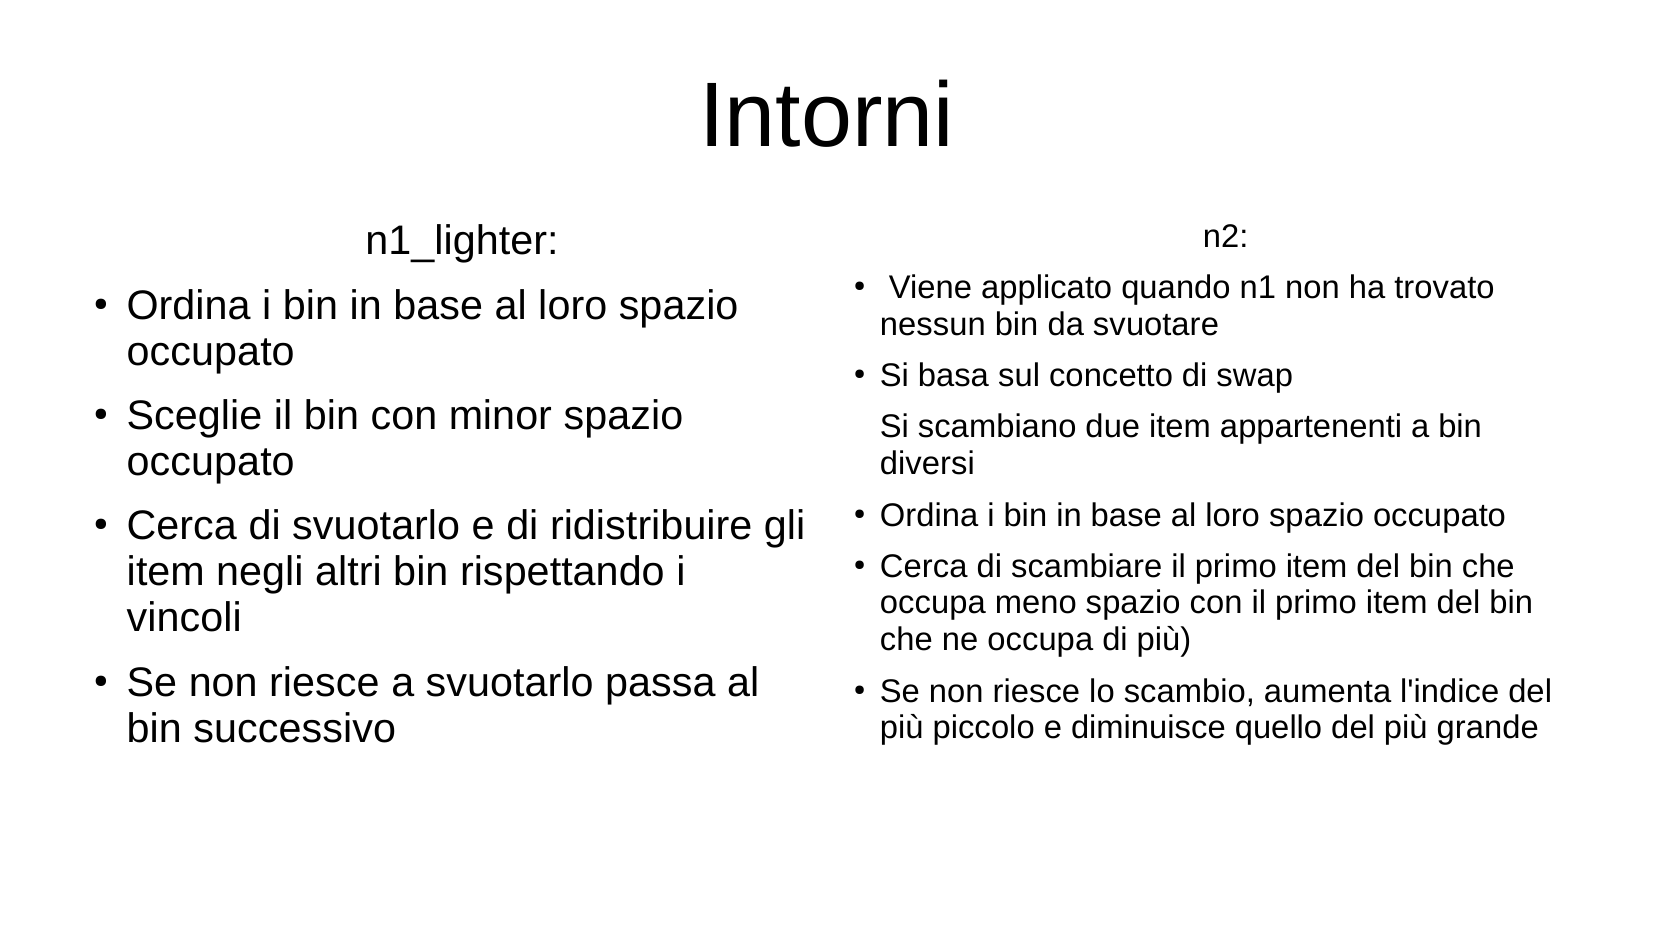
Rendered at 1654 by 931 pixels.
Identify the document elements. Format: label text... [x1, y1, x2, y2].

title Intorni [82, 37, 1571, 193]
list n1_lighter: Ordina i bin in base al loro spazio occupato Sceglie il bin con minor spazio occupato Cerca di svuotarlo e di ridistribuire gli item negli altri bin rispettando i vincoli Se non riesce a svuotarlo passa al bin successivo [82, 217, 809, 758]
list n2: Viene applicato quando n1 non ha trovato nessun bin da svuotare Si basa sul concetto di swap Si scambiano due item appartenenti a bin diversi Ordina i bin in base al loro spazio occupato Cerca di scambiare il primo item del bin che occupa meno spazio con il primo item del bin che ne occupa di più) Se non riesce lo scambio, aumenta l'indice del più piccolo e diminuisce quello del più grande [845, 217, 1572, 758]
